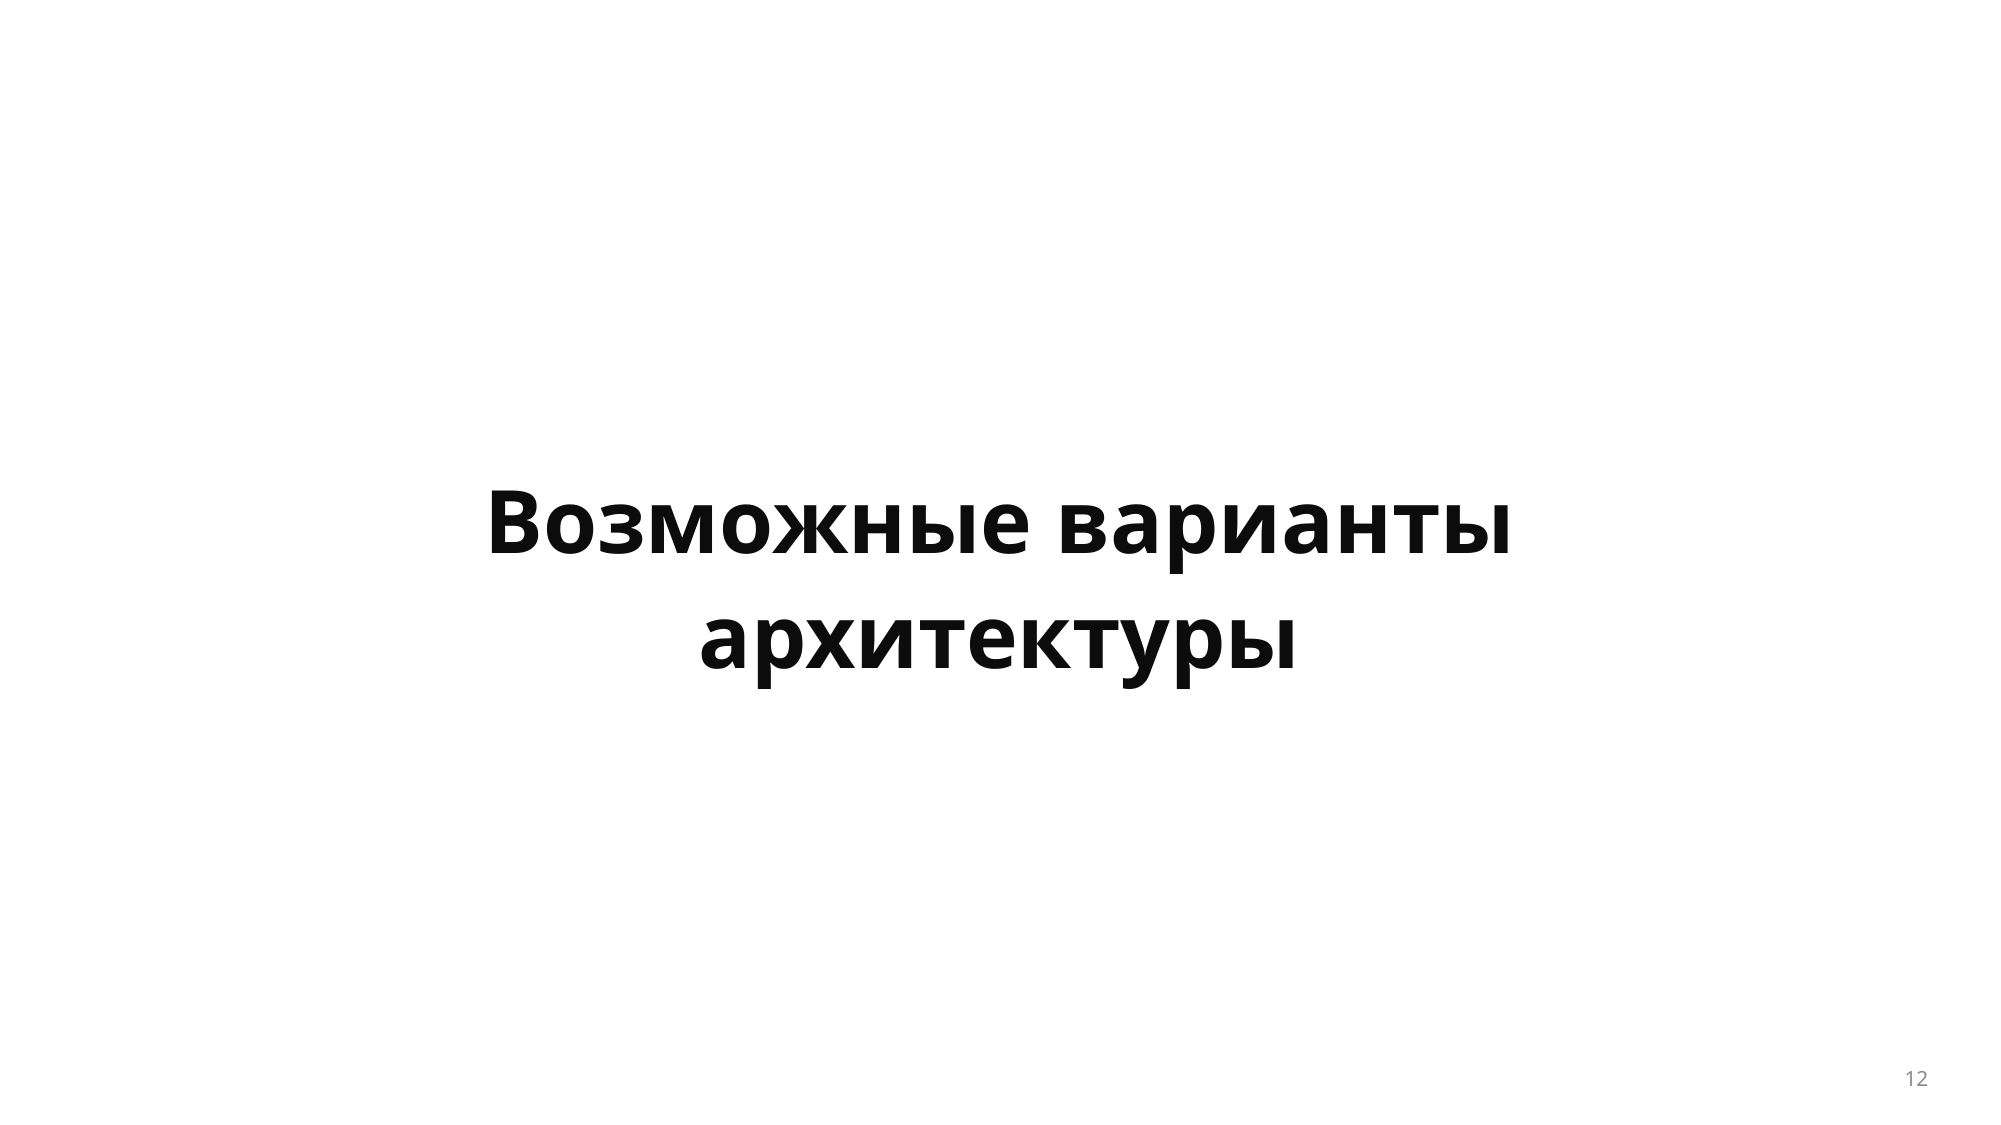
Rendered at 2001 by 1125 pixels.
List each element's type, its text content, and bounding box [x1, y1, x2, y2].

slide_number <номер> [1832, 1034, 2000, 1125]
text_box Возможные варианты архитектуры [332, 448, 1668, 677]
